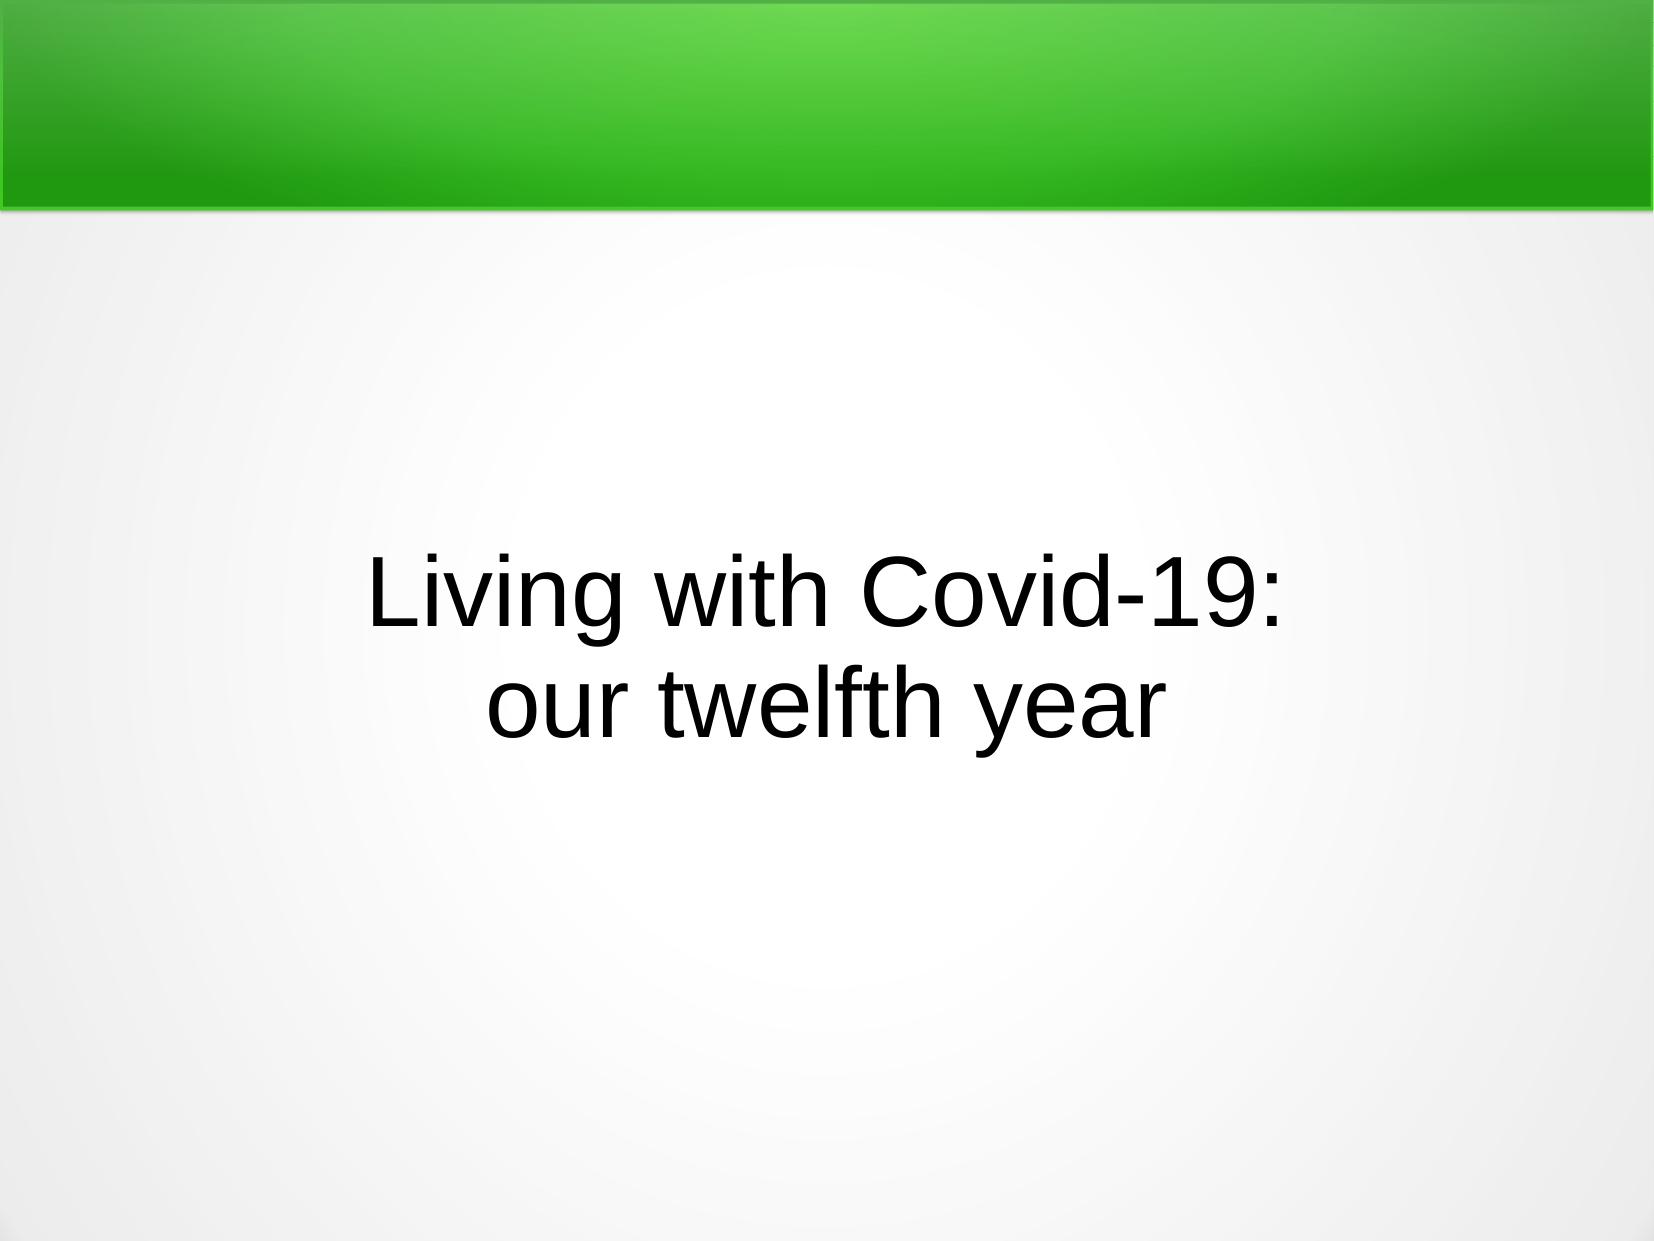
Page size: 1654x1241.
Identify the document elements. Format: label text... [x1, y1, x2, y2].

subtitle Living with Covid-19: our twelfth year [82, 318, 1571, 977]
